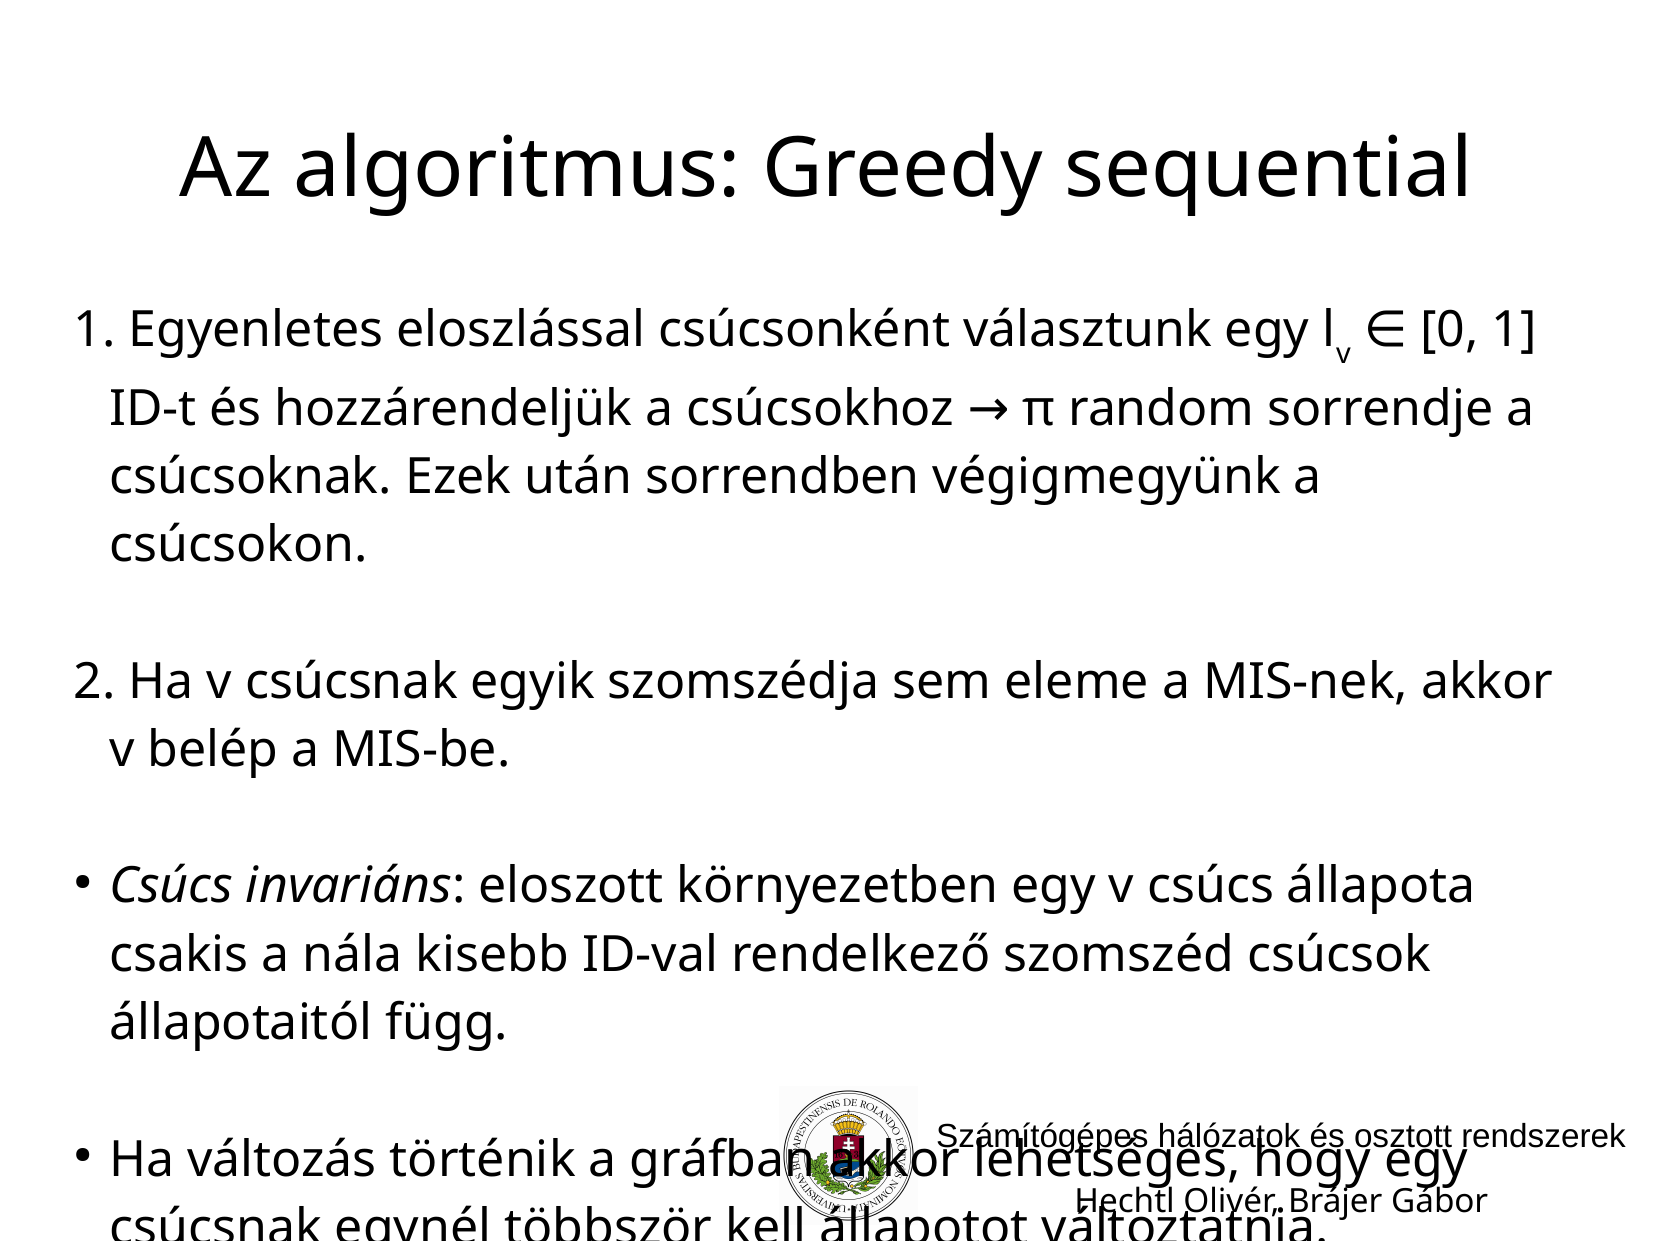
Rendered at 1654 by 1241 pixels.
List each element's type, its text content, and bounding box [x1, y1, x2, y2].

text_box Hechtl Olivér, Brájer Gábor [944, 1169, 1619, 1223]
picture [910, 1220, 918, 1225]
title Az algoritmus: Greedy sequential [82, 82, 1571, 246]
text_box Számítógépes hálózatok és osztott rendszerek [921, 1110, 1654, 1170]
text_box Egyenletes eloszlással csúcsonként választunk egy lv ∈ [0, 1] ID-t és hozzárendeljük a csúcsokhoz → π random sorrendje a csúcsoknak. Ezek után sorrendben végigmegyünk a csúcsokon. Ha v csúcsnak egyik szomszédja sem eleme a MIS-nek, akkor v belép a MIS-be. Csúcs invariáns: eloszott környezetben egy v csúcs állapota csakis a nála kisebb ID-val rendelkező szomszéd csúcsok állapotaitól függ. Ha változás történik a gráfban akkor lehetséges, hogy egy csúcsnak egynél többször kell állapotot változtatnia. [59, 285, 1583, 1076]
picture [779, 1086, 918, 1225]
